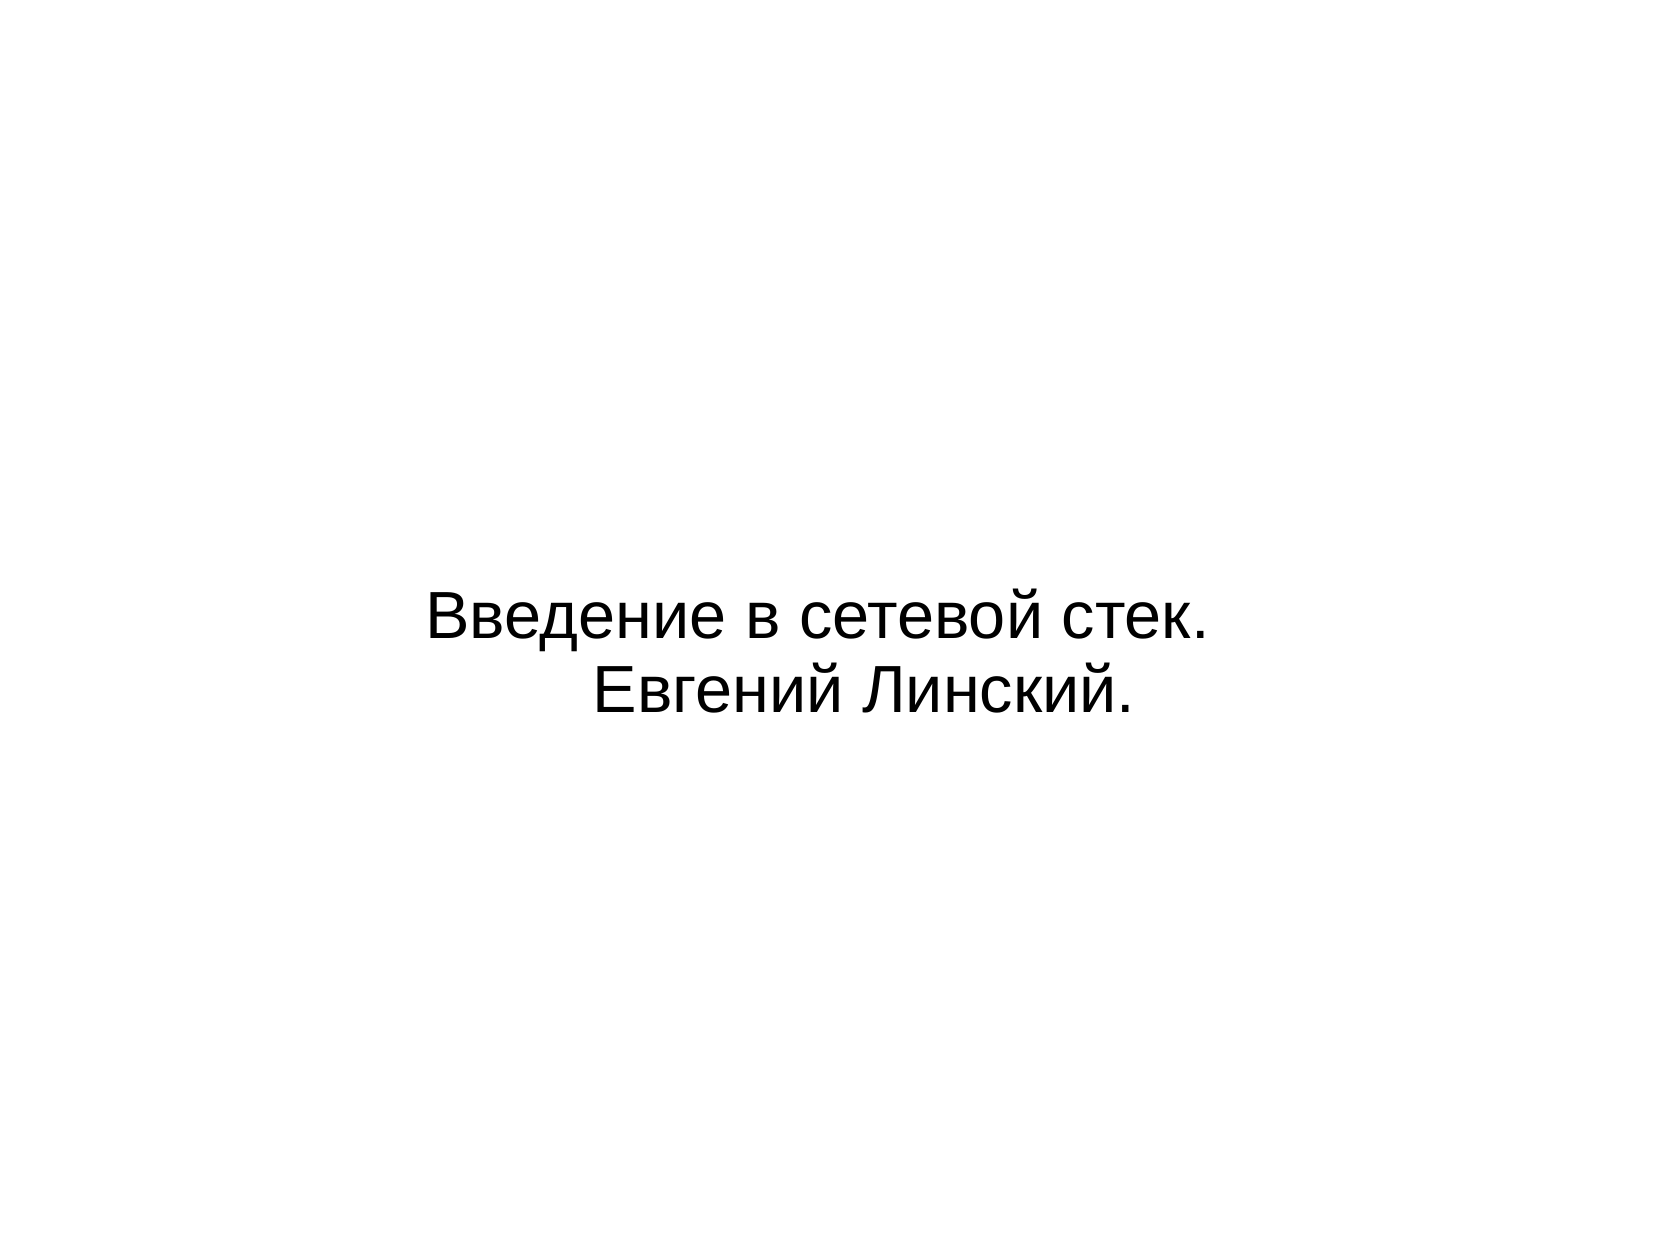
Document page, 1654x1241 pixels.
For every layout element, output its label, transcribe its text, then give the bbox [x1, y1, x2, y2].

subtitle Введение в сетевой стек. Евгений Линский. [82, 195, 1571, 1111]
